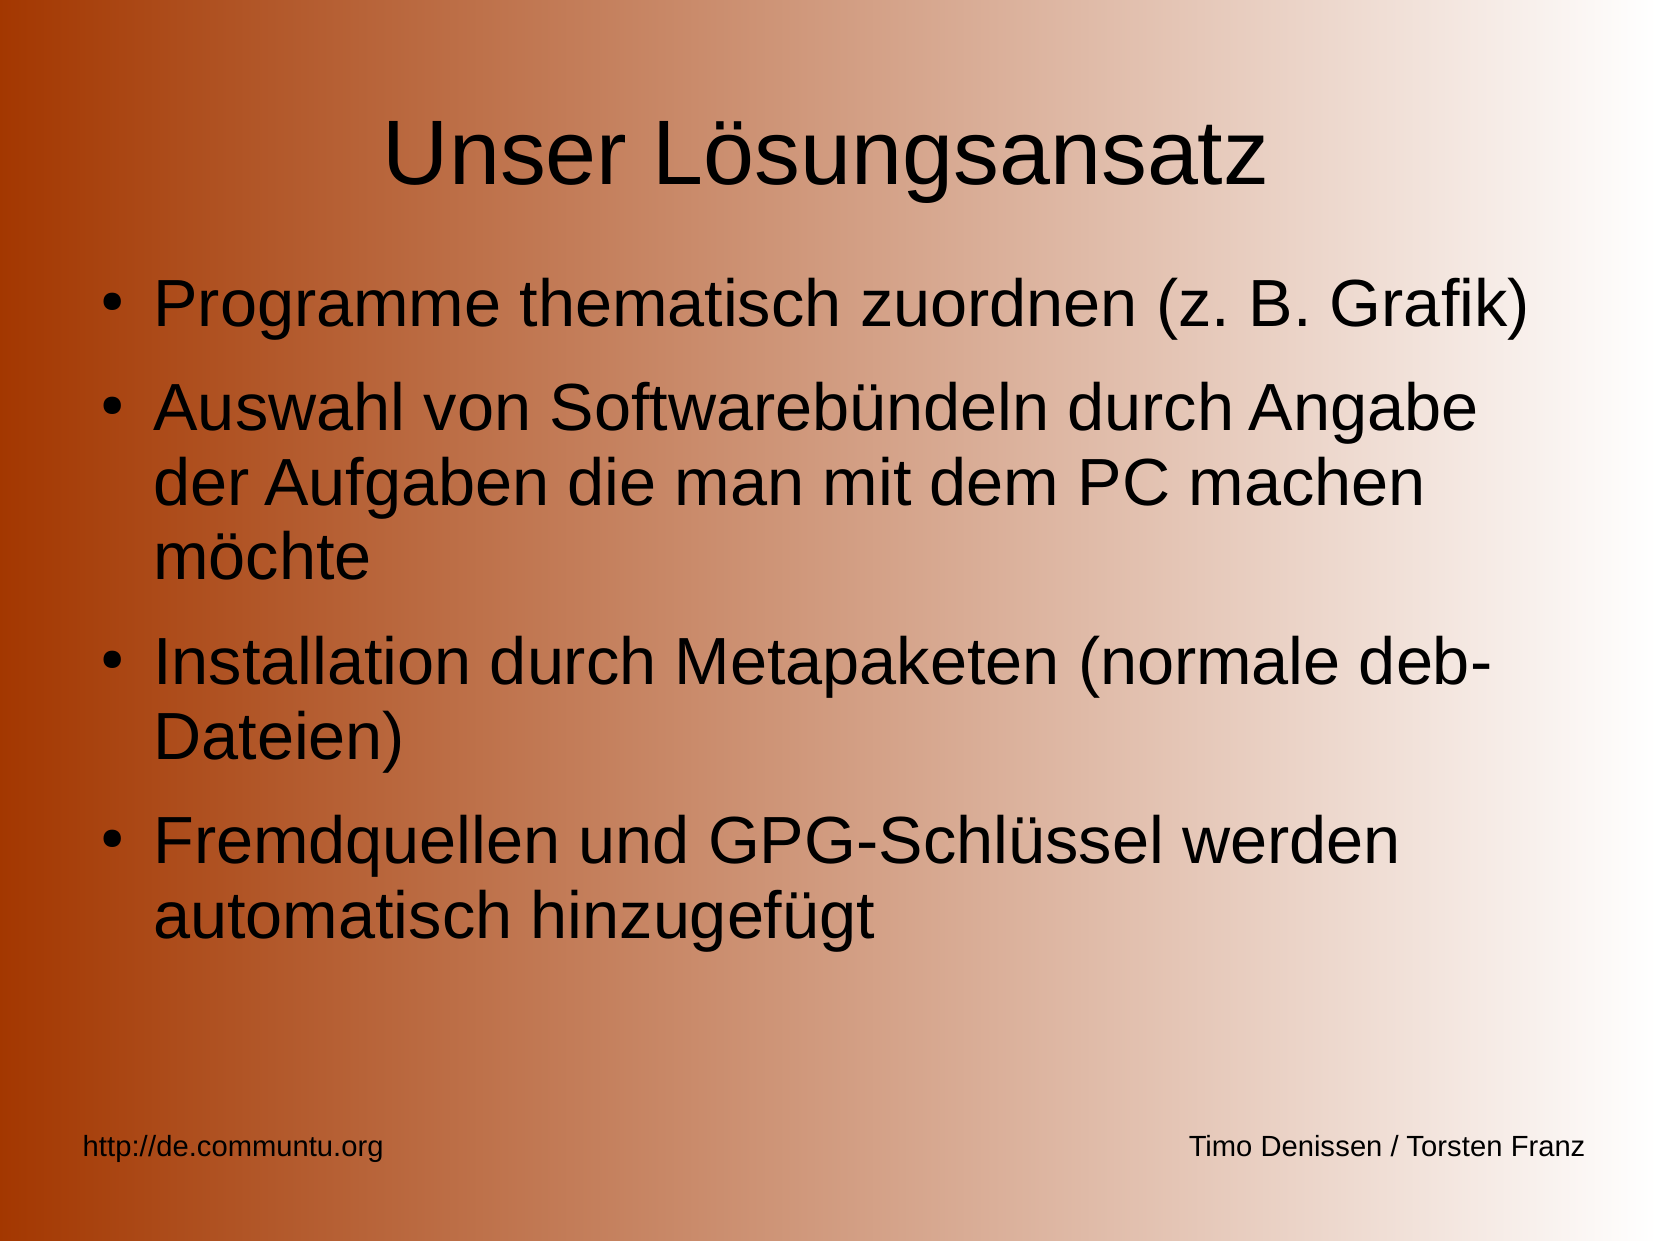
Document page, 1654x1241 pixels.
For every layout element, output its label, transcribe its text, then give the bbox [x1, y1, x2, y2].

list Programme thematisch zuordnen (z. B. Grafik) Auswahl von Softwarebündeln durch Angabe der Aufgaben die man mit dem PC machen möchte Installation durch Metapaketen (normale deb-Dateien) Fremdquellen und GPG-Schlüssel werden automatisch hinzugefügt [82, 265, 1571, 975]
title Unser Lösungsansatz [82, 49, 1571, 257]
